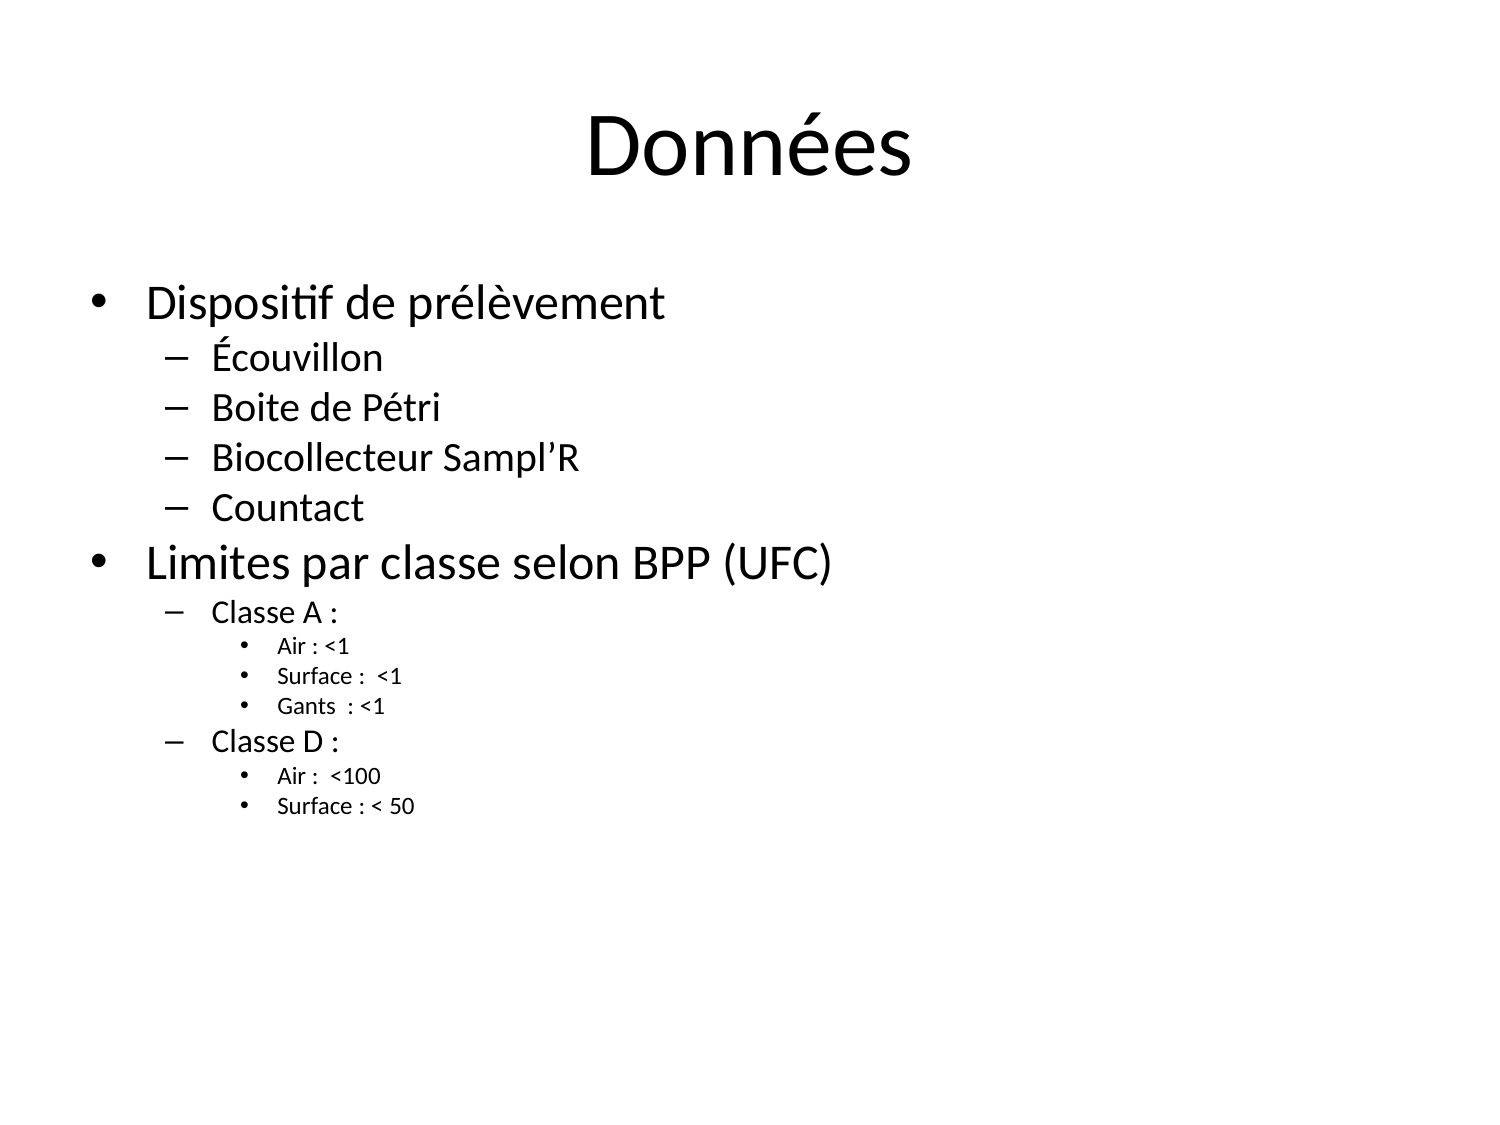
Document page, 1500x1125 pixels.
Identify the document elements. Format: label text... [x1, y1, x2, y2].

text_box Données [74, 45, 1425, 233]
text_box Dispositif de prélèvement Écouvillon Boite de Pétri Biocollecteur Sampl’R Countact Limites par classe selon BPP (UFC) Classe A : Air : <1 Surface : <1 Gants : <1 Classe D : Air : <100 Surface : < 50 [74, 262, 1425, 1005]
